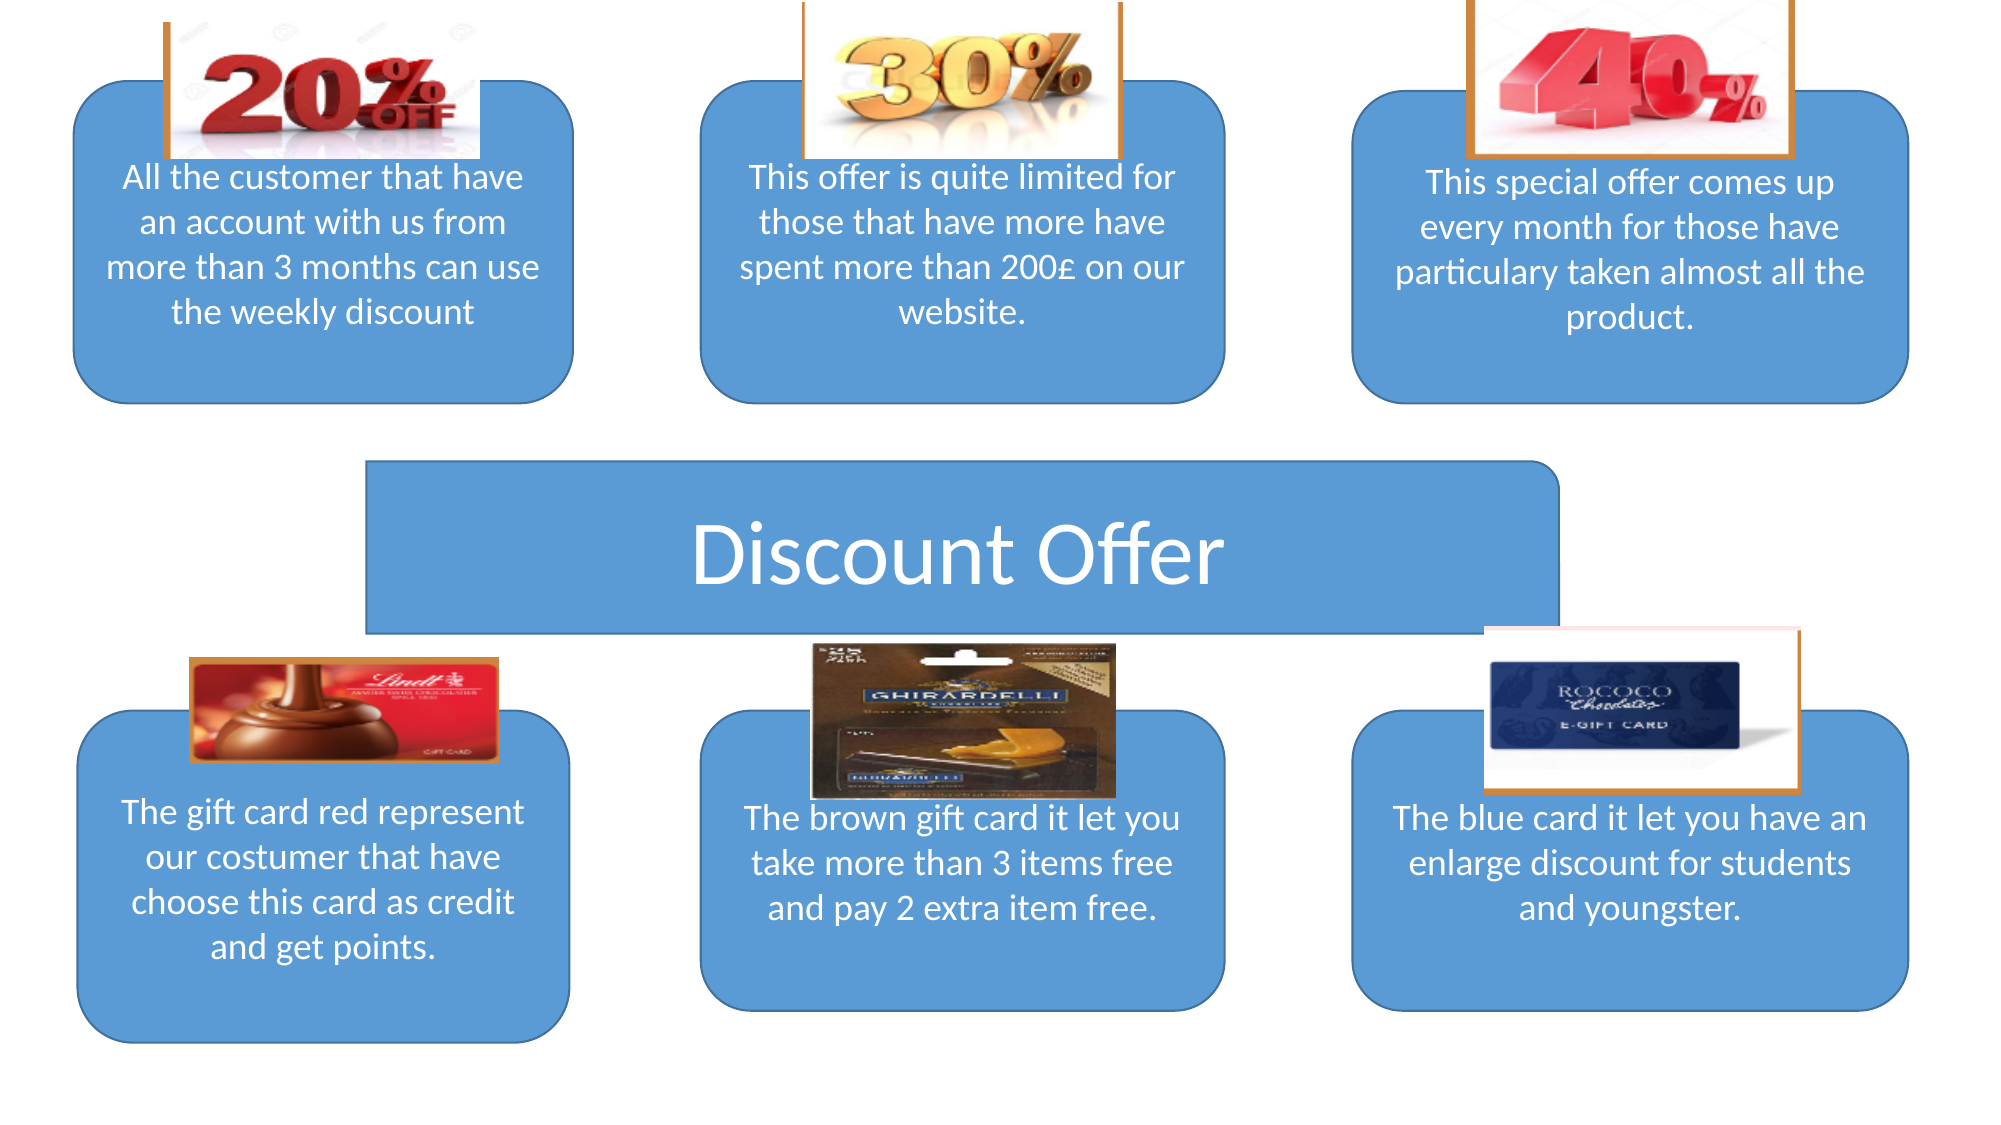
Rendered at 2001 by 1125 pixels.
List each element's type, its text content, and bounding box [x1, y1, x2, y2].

text_box The gift card red represent our costumer that have choose this card as credit and get points. [77, 710, 570, 1043]
picture [189, 657, 499, 764]
picture [163, 23, 480, 159]
picture [1466, 0, 1795, 159]
text_box Discount Offer [366, 461, 1559, 634]
text_box The brown gift card it let you take more than 3 items free and pay 2 extra item free. [700, 710, 1225, 1011]
text_box This offer is quite limited for those that have more have spent more than 200£ on our website. [700, 81, 1225, 404]
text_box All the customer that have an account with us from more than 3 months can use the weekly discount [73, 81, 573, 404]
picture [802, 2, 1123, 159]
picture [810, 643, 1116, 800]
text_box This special offer comes up every month for those have particulary taken almost all the product. [1352, 91, 1909, 404]
text_box The blue card it let you have an enlarge discount for students and youngster. [1352, 710, 1909, 1011]
picture [1484, 627, 1801, 795]
